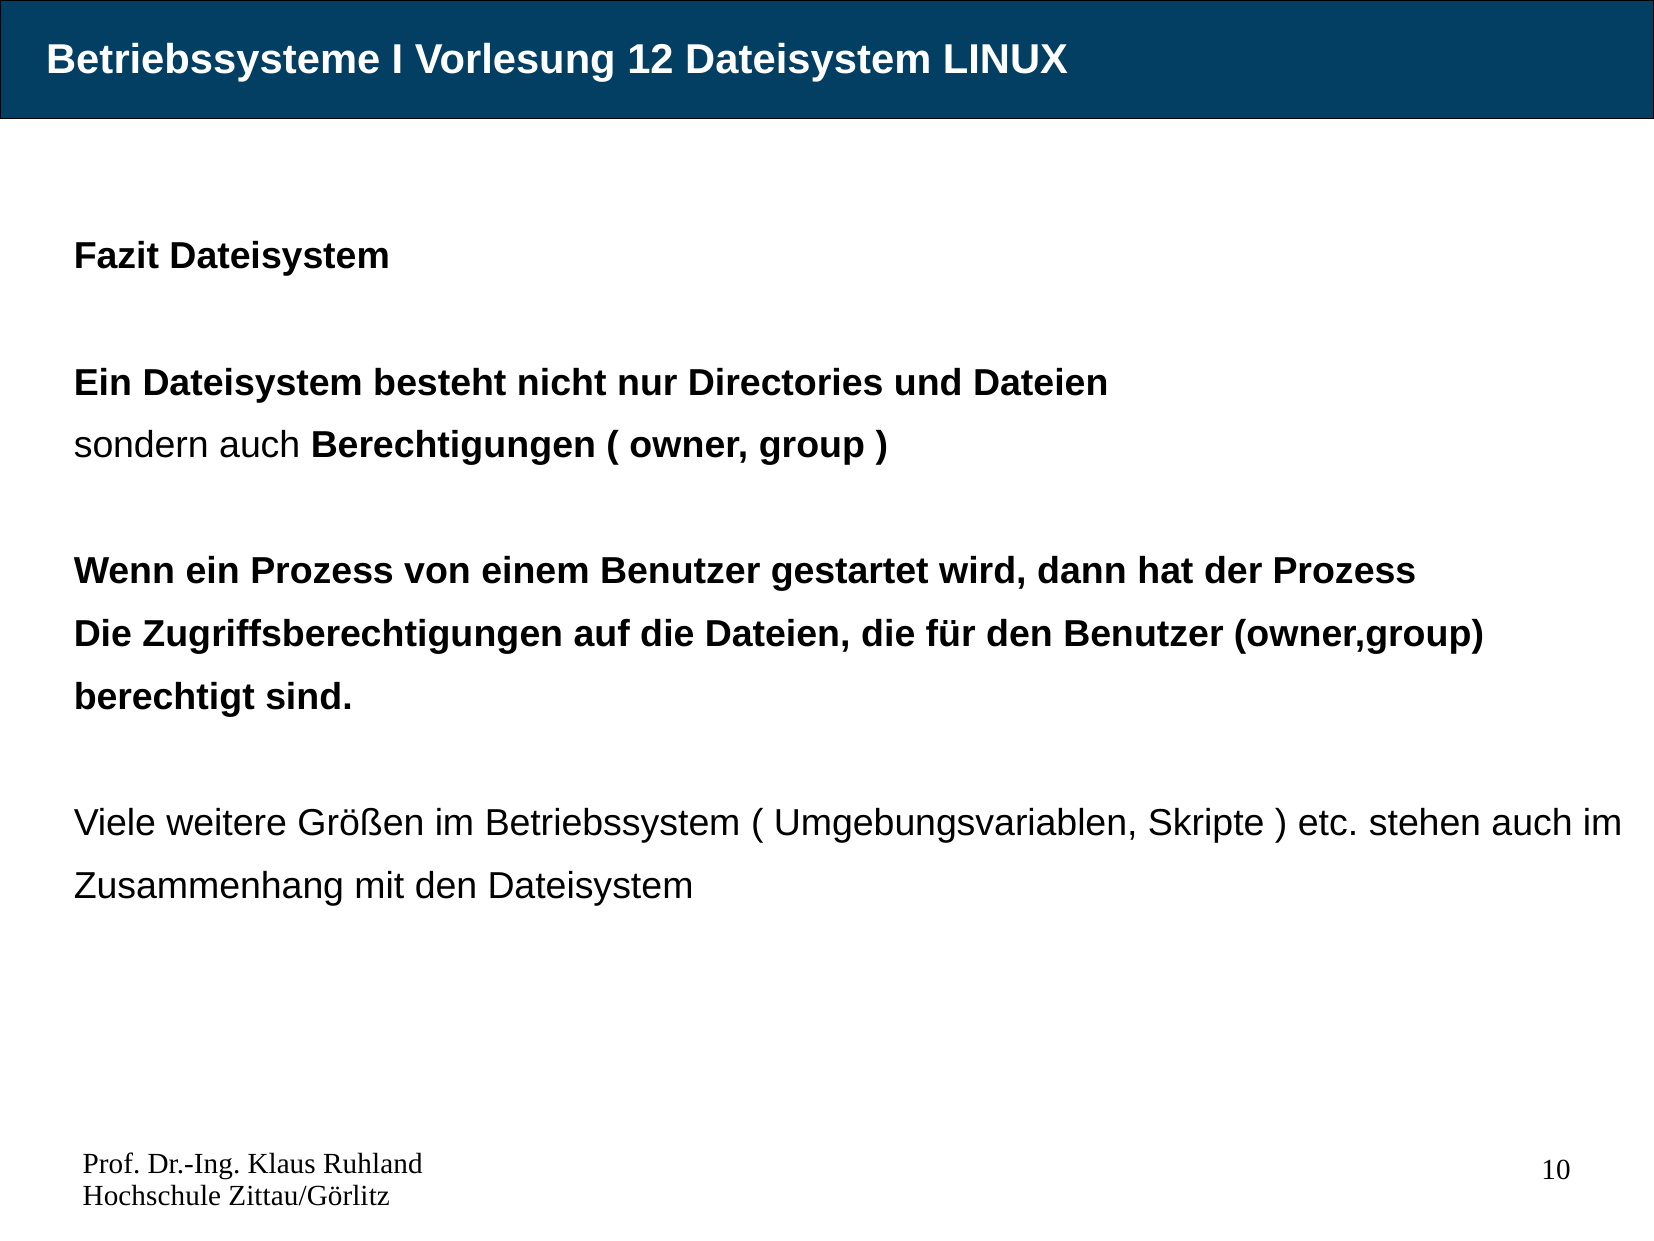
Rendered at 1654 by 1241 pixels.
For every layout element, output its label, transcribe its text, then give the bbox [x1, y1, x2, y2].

text_box Fazit Dateisystem Ein Dateisystem besteht nicht nur Directories und Dateien sondern auch Berechtigungen ( owner, group ) Wenn ein Prozess von einem Benutzer gestartet wird, dann hat der Prozess Die Zugriffsberechtigungen auf die Dateien, die für den Benutzer (owner,group) berechtigt sind. Viele weitere Größen im Betriebssystem ( Umgebungsvariablen, Skripte ) etc. stehen auch im Zusammenhang mit den Dateisystem [59, 206, 1654, 1241]
